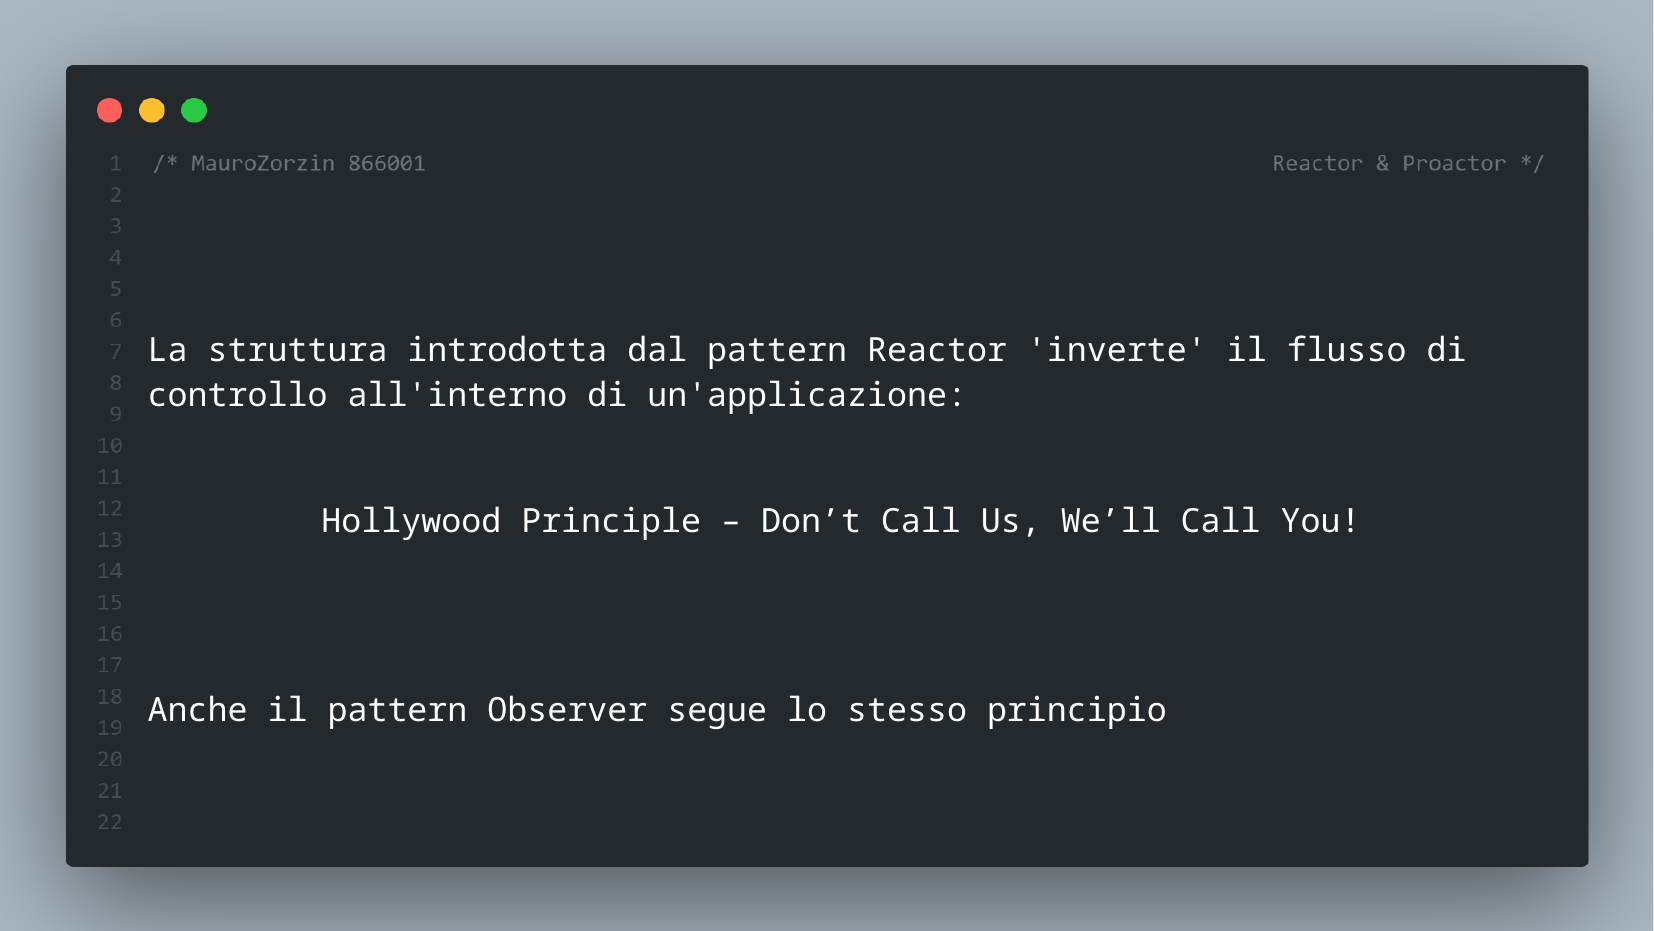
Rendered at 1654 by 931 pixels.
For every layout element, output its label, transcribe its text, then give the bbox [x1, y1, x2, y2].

picture [0, 0, 1654, 931]
subtitle La struttura introdotta dal pattern Reactor 'inverte' il flusso di controllo all'interno di un'applicazione: Hollywood Principle – Don’t Call Us, We’ll Call You! Anche il pattern Observer segue lo stesso principio [147, 217, 1536, 758]
